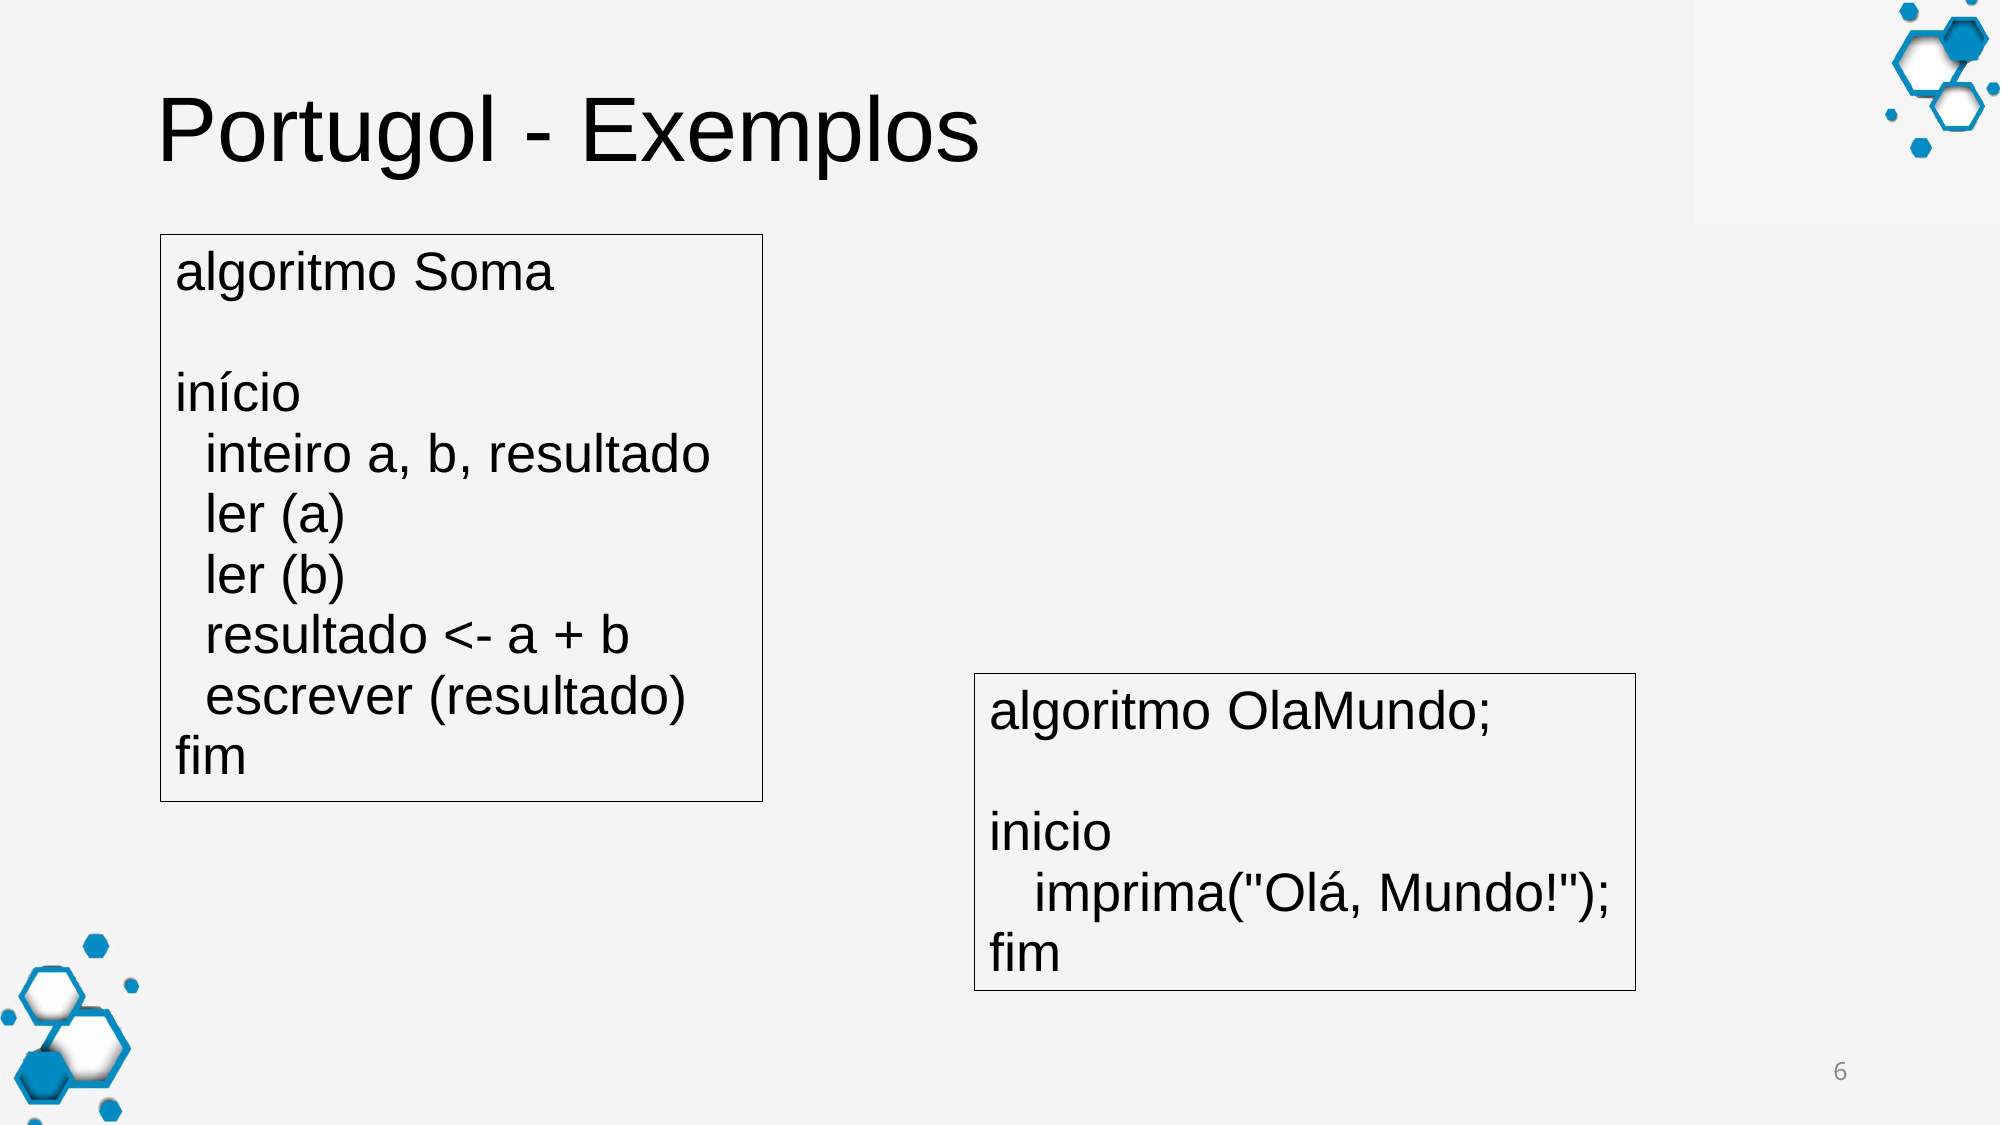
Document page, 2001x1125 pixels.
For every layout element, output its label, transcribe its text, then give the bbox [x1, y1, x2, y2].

text_box Portugol - Exemplos [141, 70, 1016, 189]
picture [1, 852, 369, 1125]
text_box algoritmo Soma início inteiro a, b, resultado ler (a) ler (b) resultado <- a + b escrever (resultado) fim [160, 234, 763, 802]
text_box algoritmo OlaMundo; inicio imprima("Olá, Mundo!"); fim [974, 673, 1636, 991]
picture [1694, 0, 2000, 226]
slide_number <número> [1412, 1042, 1863, 1103]
